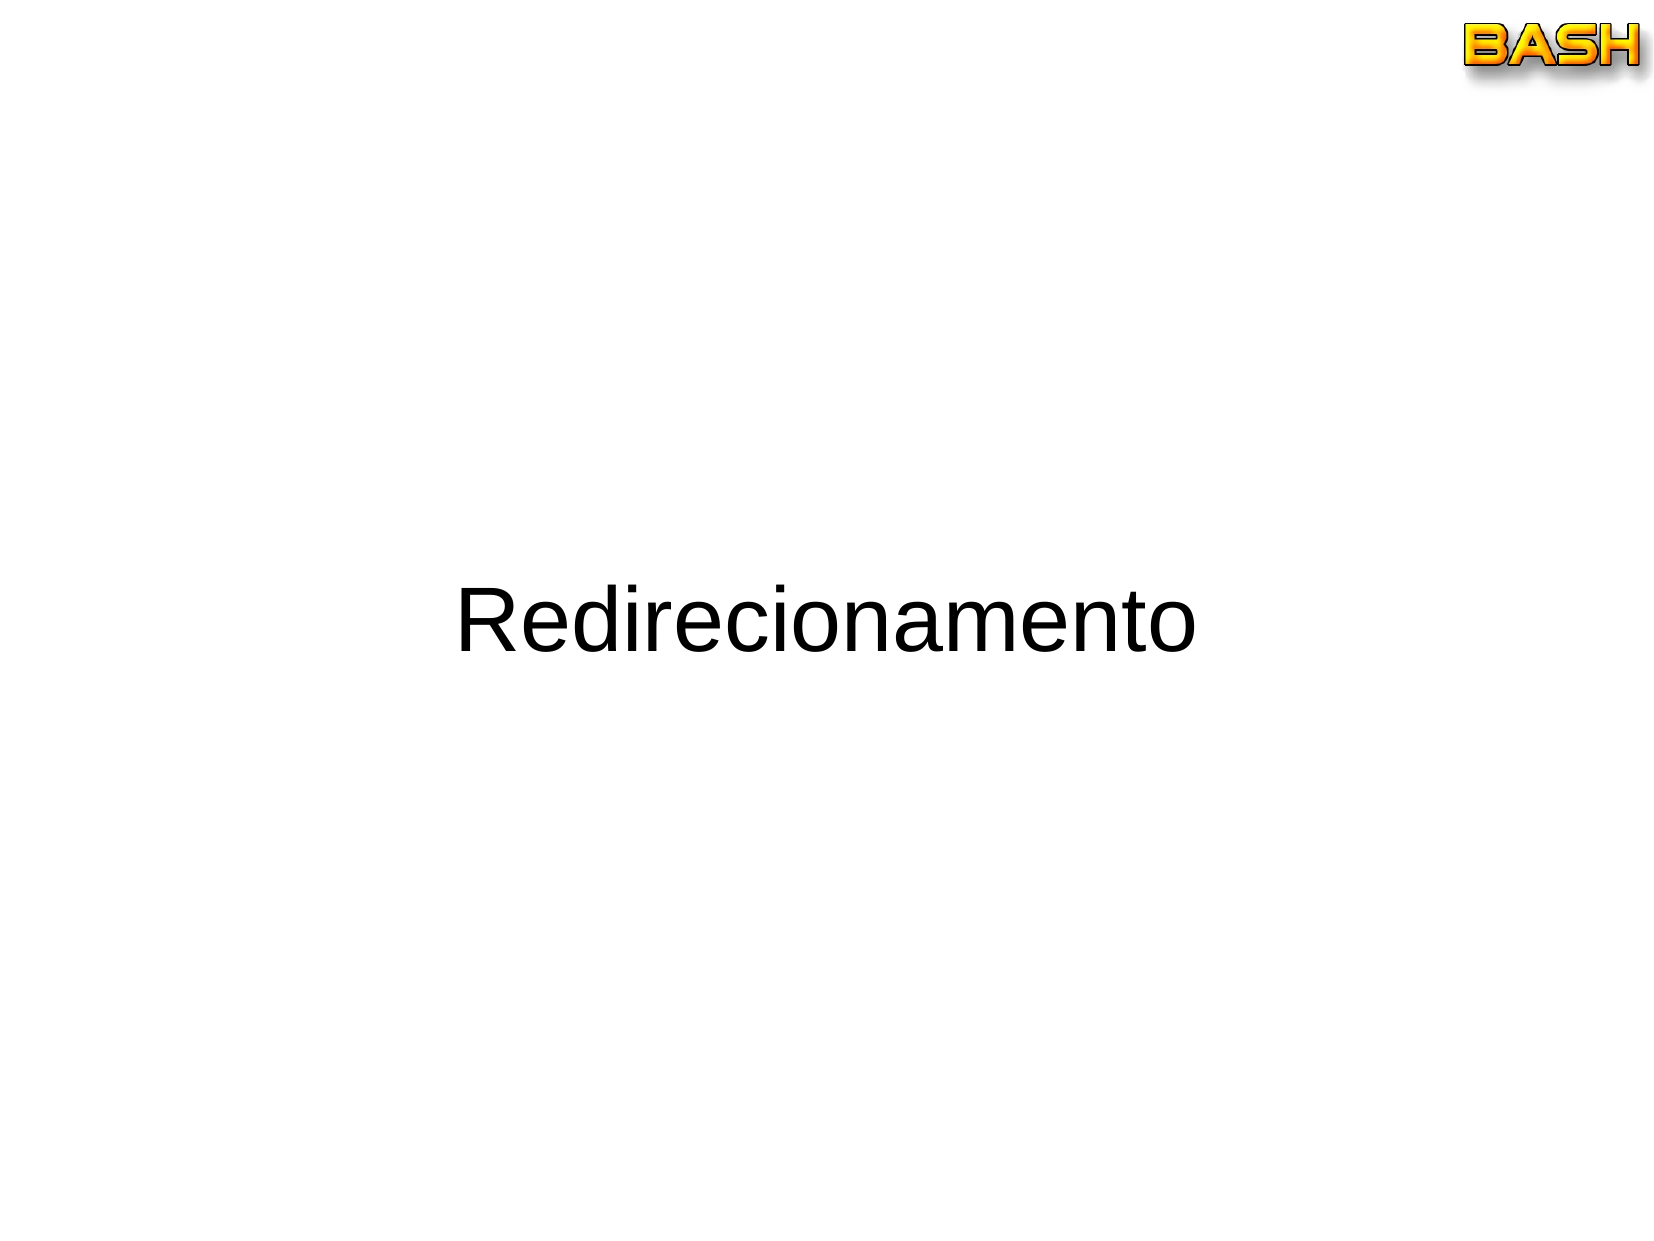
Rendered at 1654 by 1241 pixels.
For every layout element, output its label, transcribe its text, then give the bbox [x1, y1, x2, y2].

title Redirecionamento [82, 523, 1571, 717]
picture [1450, 0, 1654, 96]
